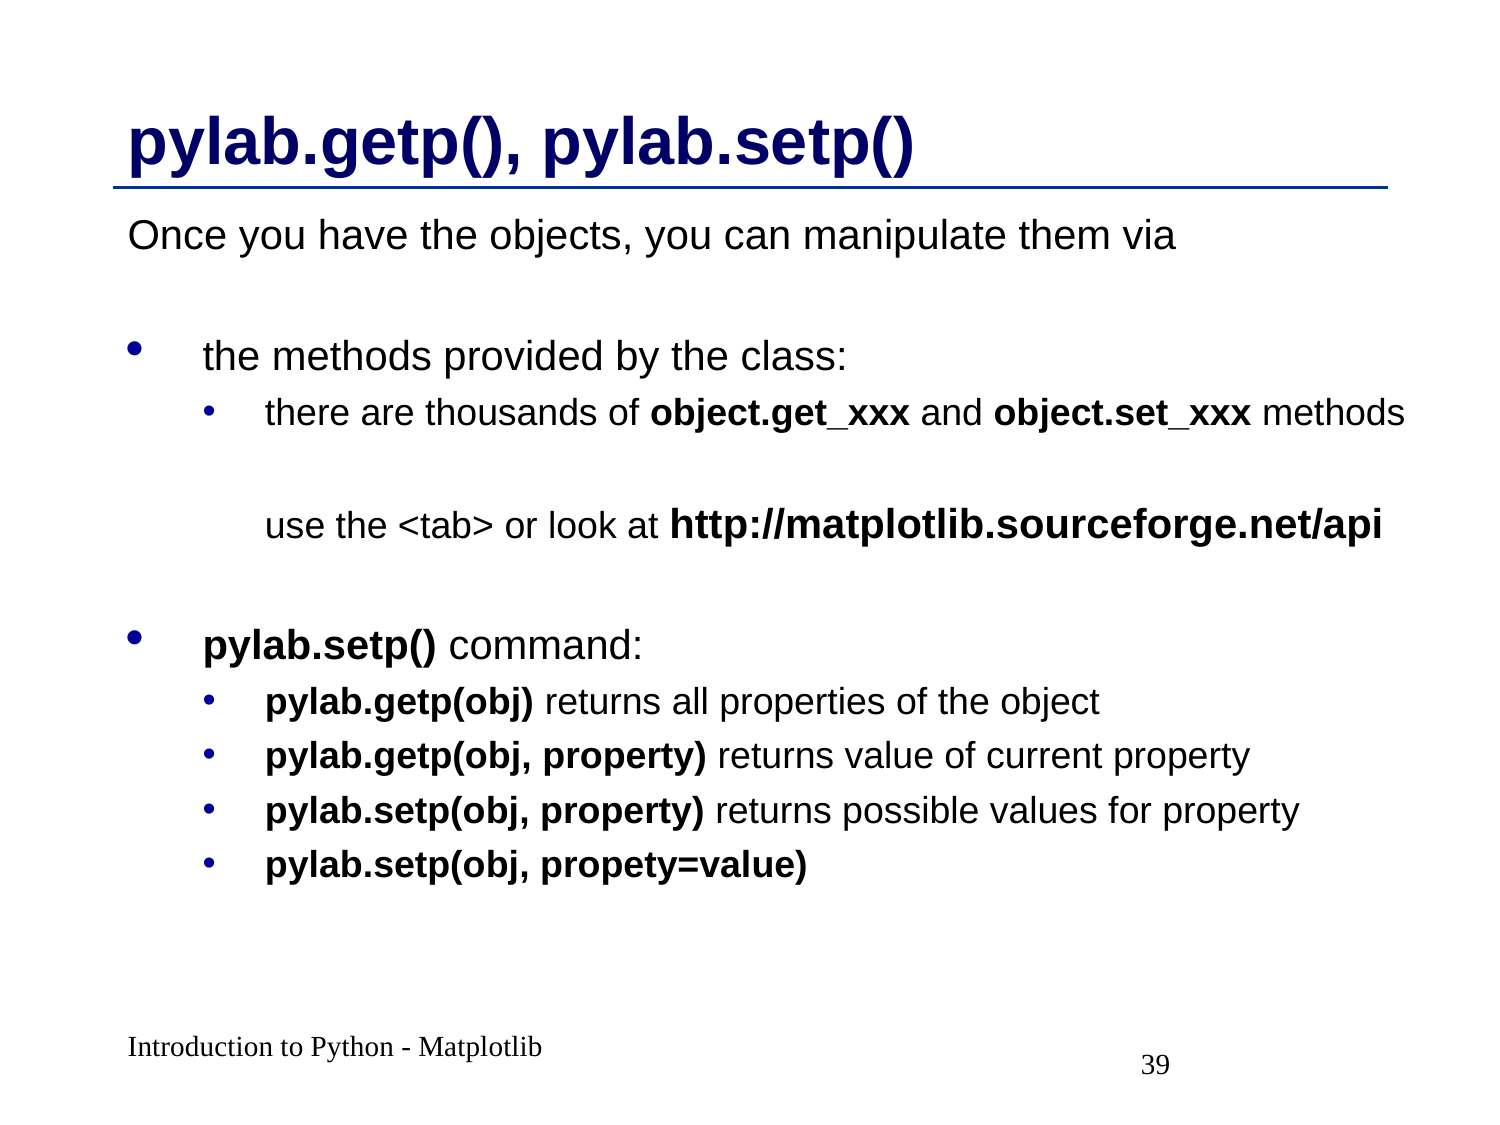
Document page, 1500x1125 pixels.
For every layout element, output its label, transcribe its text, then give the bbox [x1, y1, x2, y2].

text_box <number> [1074, 1025, 1388, 1101]
title pylab.getp(), pylab.setp() [112, 89, 1388, 186]
text_box Introduction to Python - Matplotlib [112, 1025, 501, 1101]
text_box Once you have the objects, you can manipulate them via the methods provided by the class: there are thousands of object.get_xxx and object.set_xxx methods use the <tab> or look at http://matplotlib.sourceforge.net/api pylab.setp() command: pylab.getp(obj) returns all properties of the object pylab.getp(obj, property) returns value of current property pylab.setp(obj, property) returns possible values for property pylab.setp(obj, propety=value) [112, 199, 1438, 1020]
